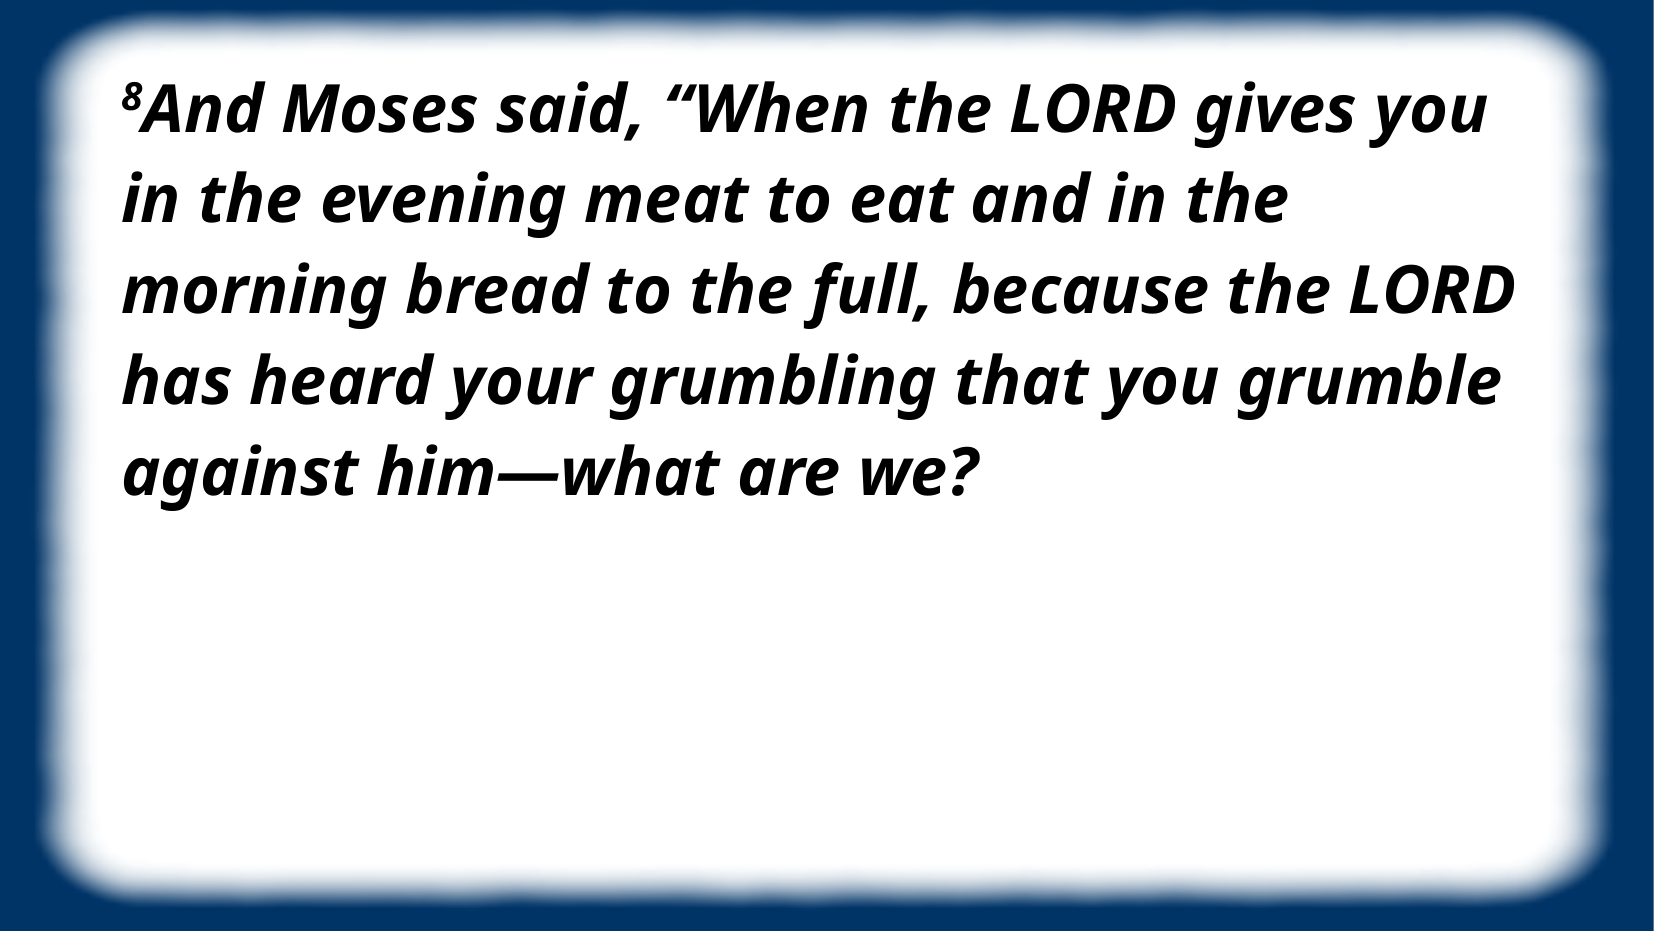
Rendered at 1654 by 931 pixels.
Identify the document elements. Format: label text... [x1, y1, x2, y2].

picture [0, 0, 1654, 931]
text_box 8And Moses said, “When the LORD gives you in the evening meat to eat and in the morning bread to the full, because the LORD has heard your grumbling that you grumble against him—what are we? [106, 53, 1547, 513]
